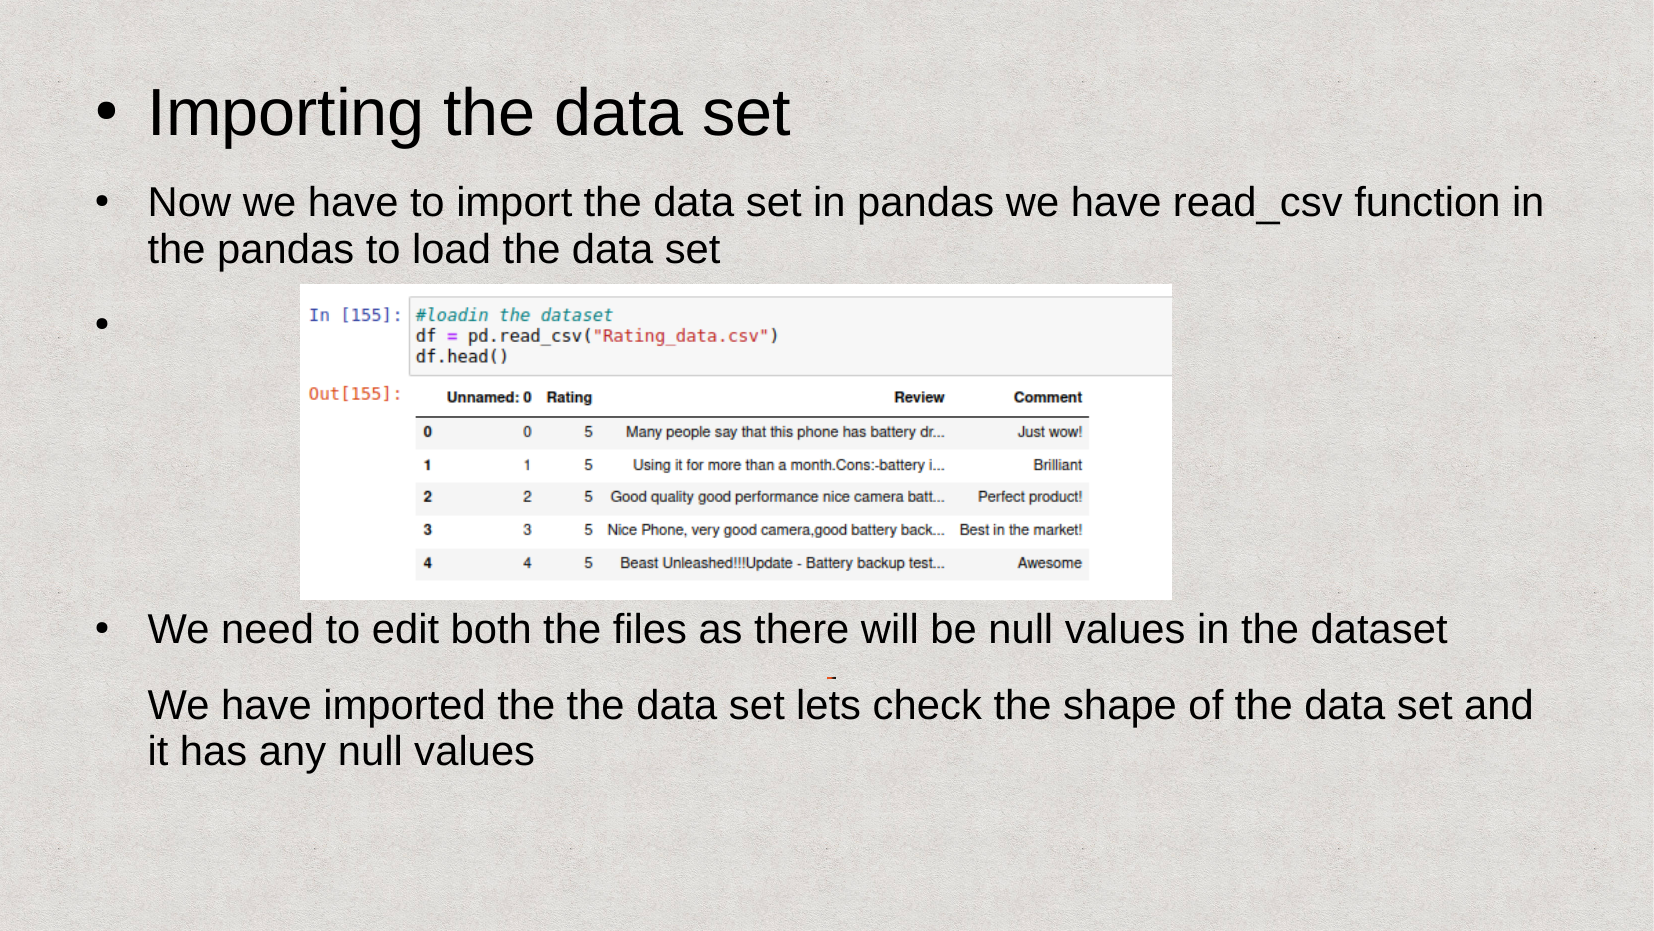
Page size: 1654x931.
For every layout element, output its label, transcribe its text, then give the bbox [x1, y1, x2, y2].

list Importing the data set Now we have to import the data set in pandas we have read_csv function in the pandas to load the data set We need to edit both the files as there will be null values in the dataset We have imported the the data set lets check the shape of the data set and it has any null values [76, 75, 1565, 811]
picture [0, 0, 1654, 931]
